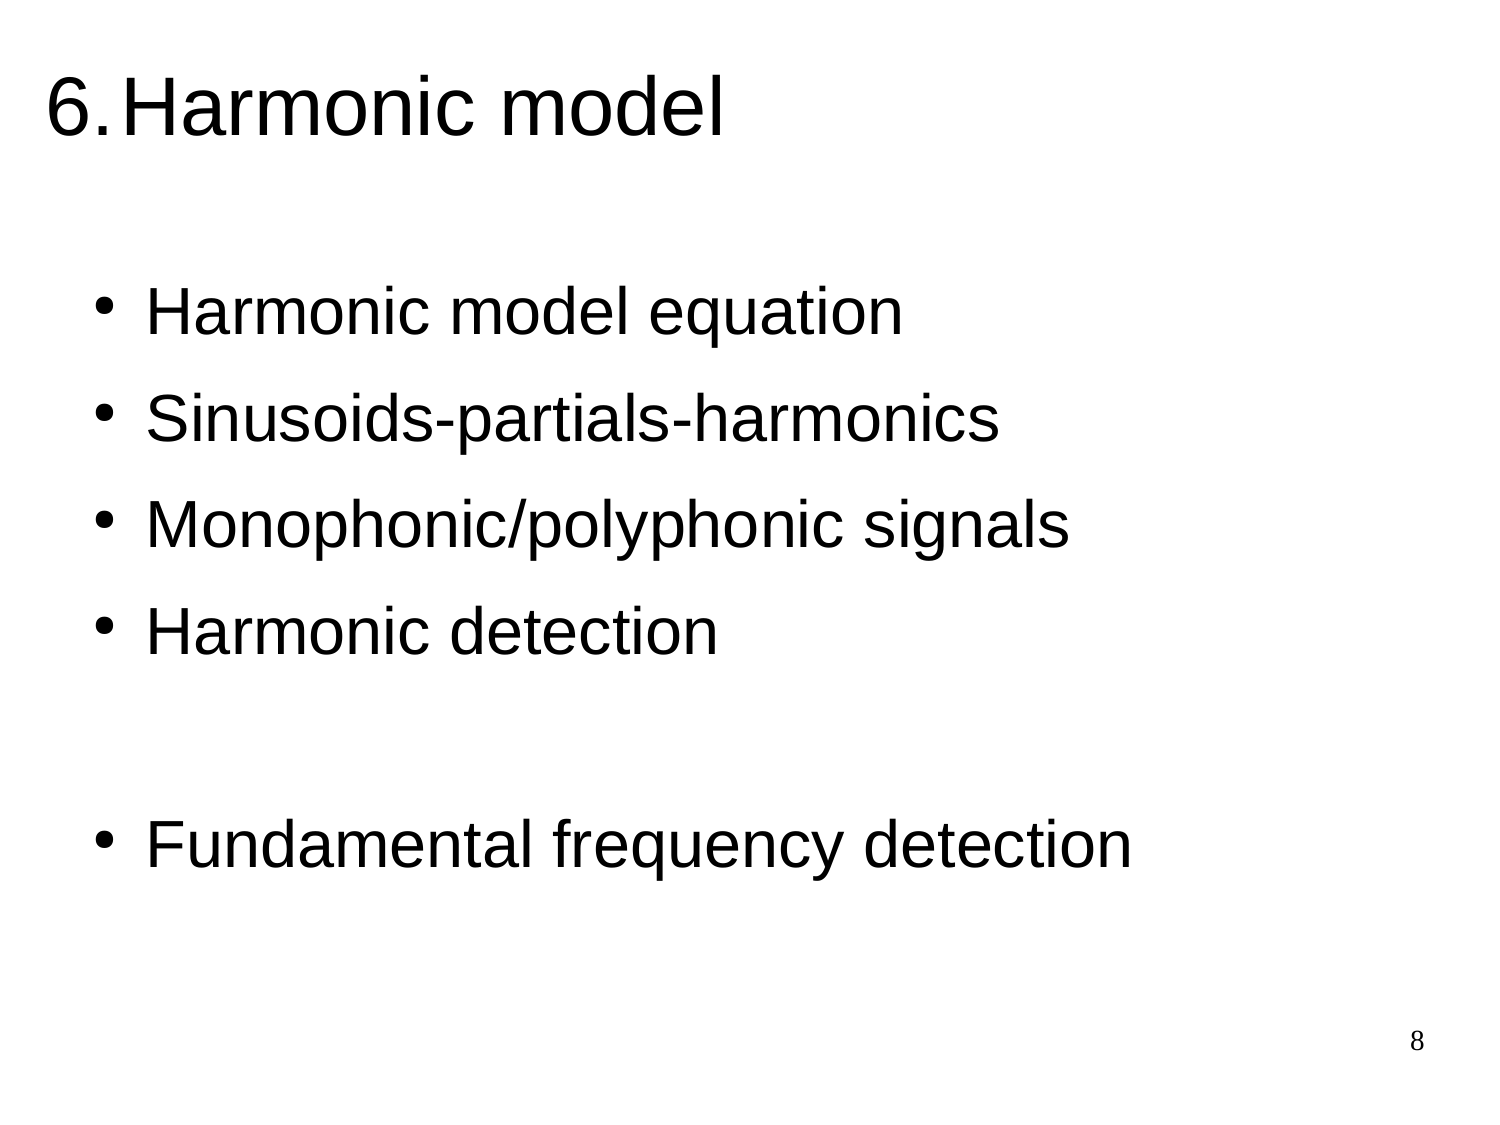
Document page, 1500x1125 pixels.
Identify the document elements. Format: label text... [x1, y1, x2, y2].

title 6. Harmonic model [45, 13, 1396, 201]
list Harmonic model equation Sinusoids-partials-harmonics Monophonic/polyphonic signals Harmonic detection Fundamental frequency detection [75, 263, 1425, 1006]
